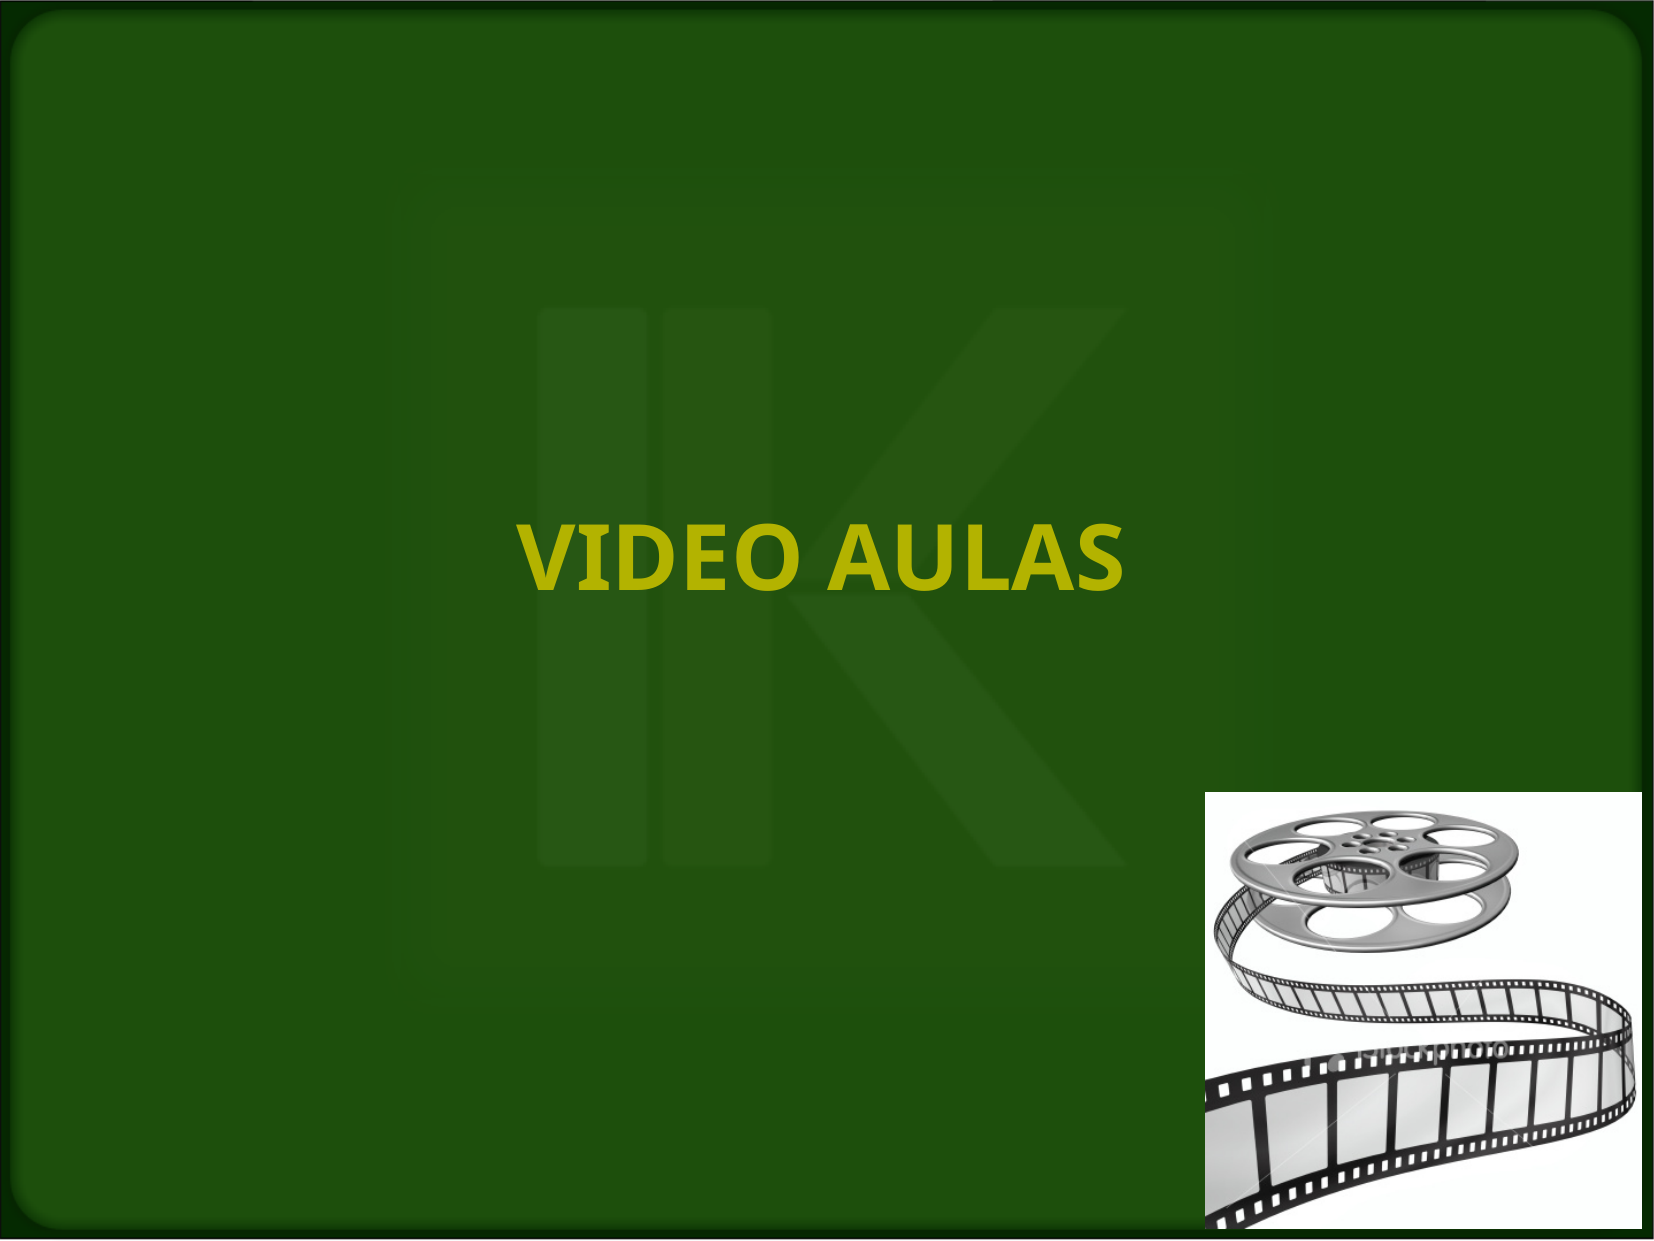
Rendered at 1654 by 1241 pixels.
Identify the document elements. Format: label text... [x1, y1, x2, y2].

title VIDEO AULAS [77, 489, 1566, 621]
picture [0, 0, 1654, 1241]
